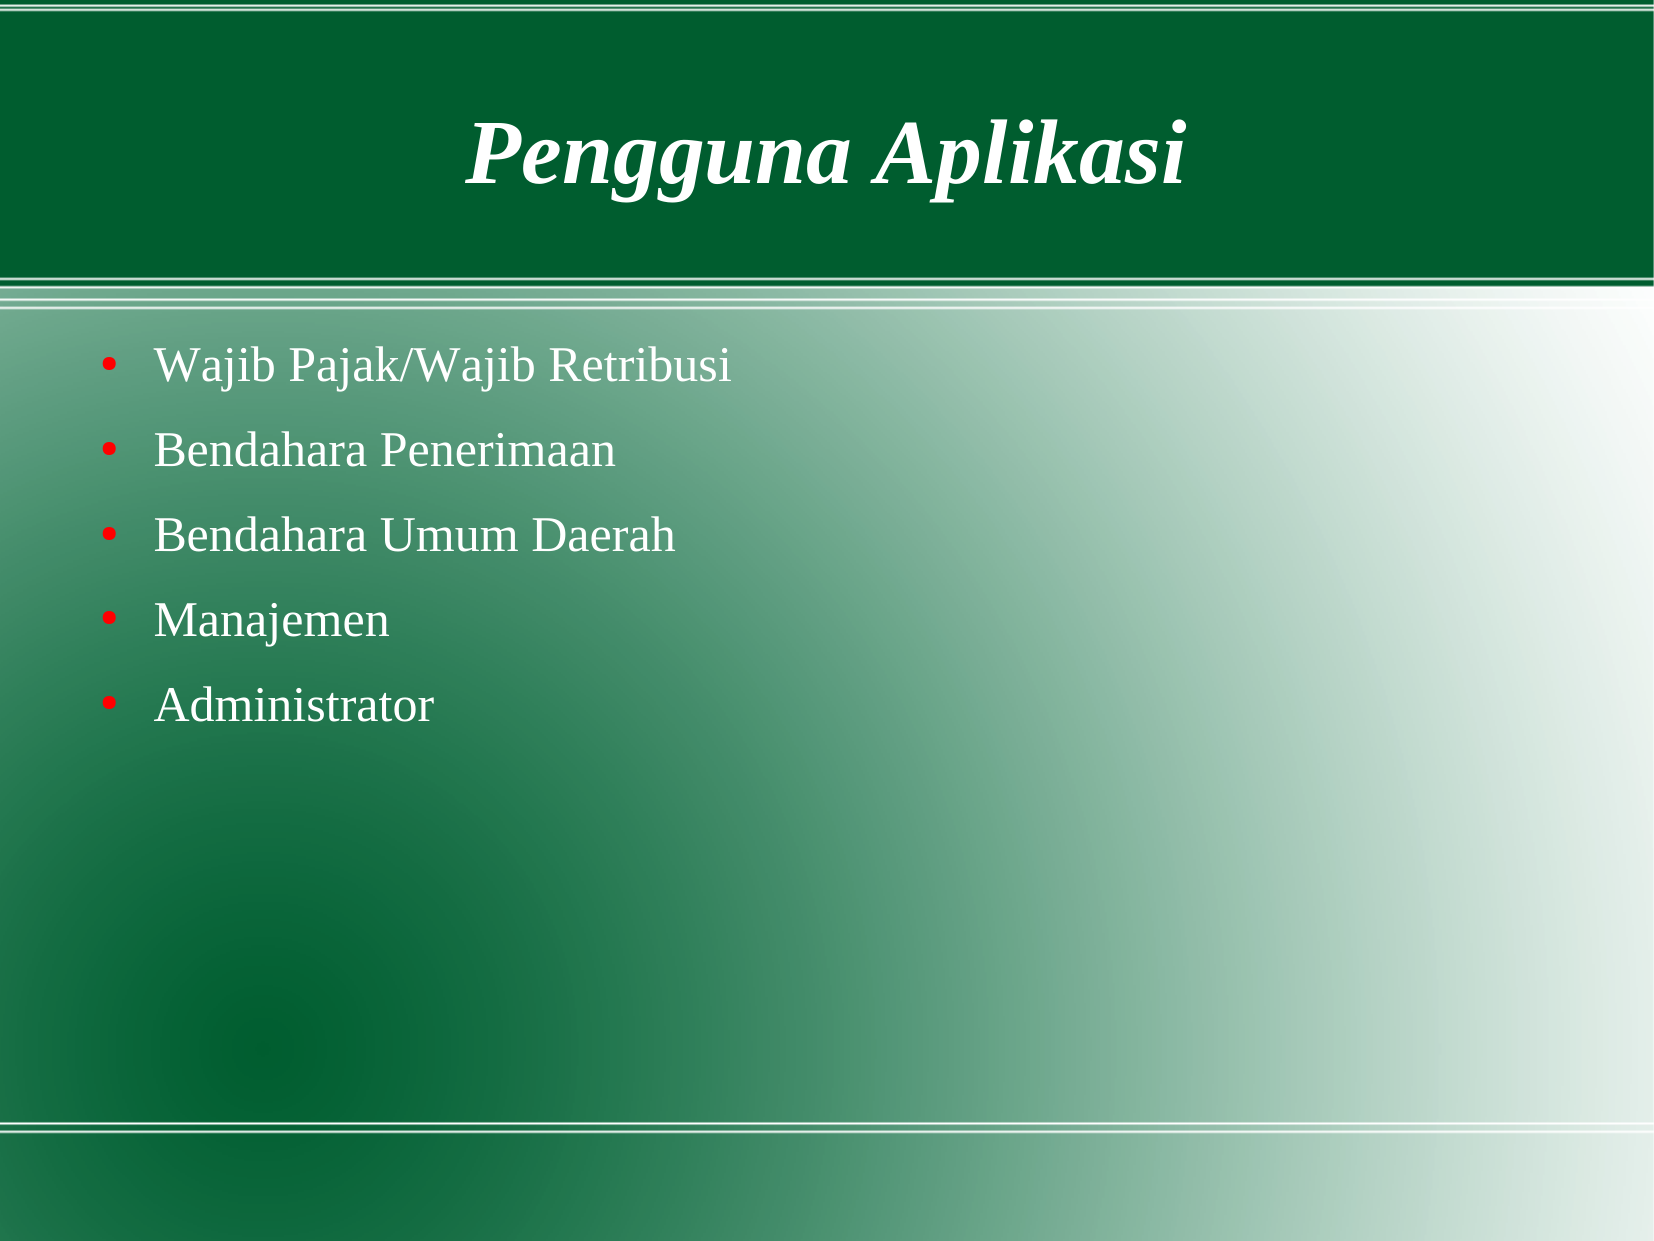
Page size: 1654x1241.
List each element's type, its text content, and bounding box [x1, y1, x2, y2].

picture [0, 0, 1654, 1241]
list Wajib Pajak/Wajib Retribusi Bendahara Penerimaan Bendahara Umum Daerah Manajemen Administrator [82, 337, 1571, 1052]
title Pengguna Aplikasi [82, 49, 1571, 257]
